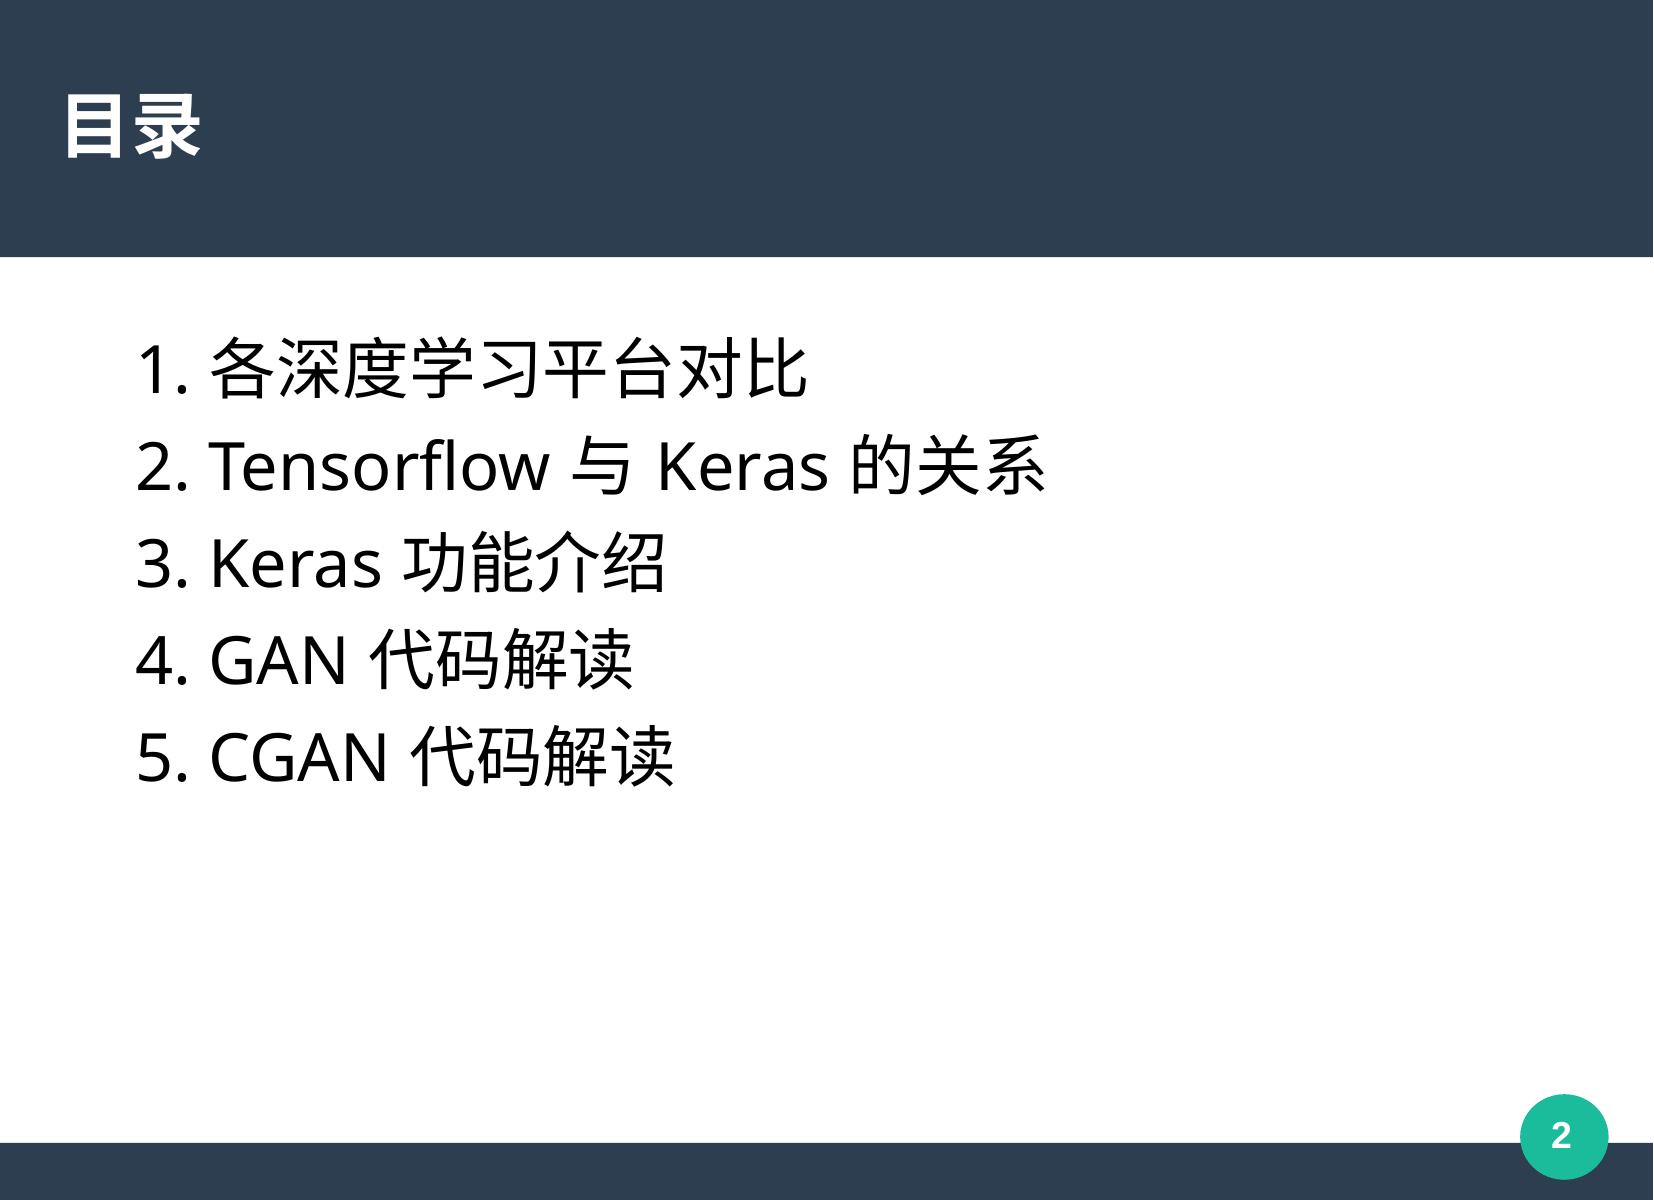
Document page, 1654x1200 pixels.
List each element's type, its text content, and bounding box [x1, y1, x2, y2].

text_box 目录 [58, 47, 1594, 200]
subtitle 1.各深度学习平台对比 2. Tensorflow与Keras的关系 3. Keras功能介绍 4. GAN代码解读 5. CGAN代码解读 [135, 306, 1623, 1081]
text_box 2 [1536, 1104, 1641, 1175]
